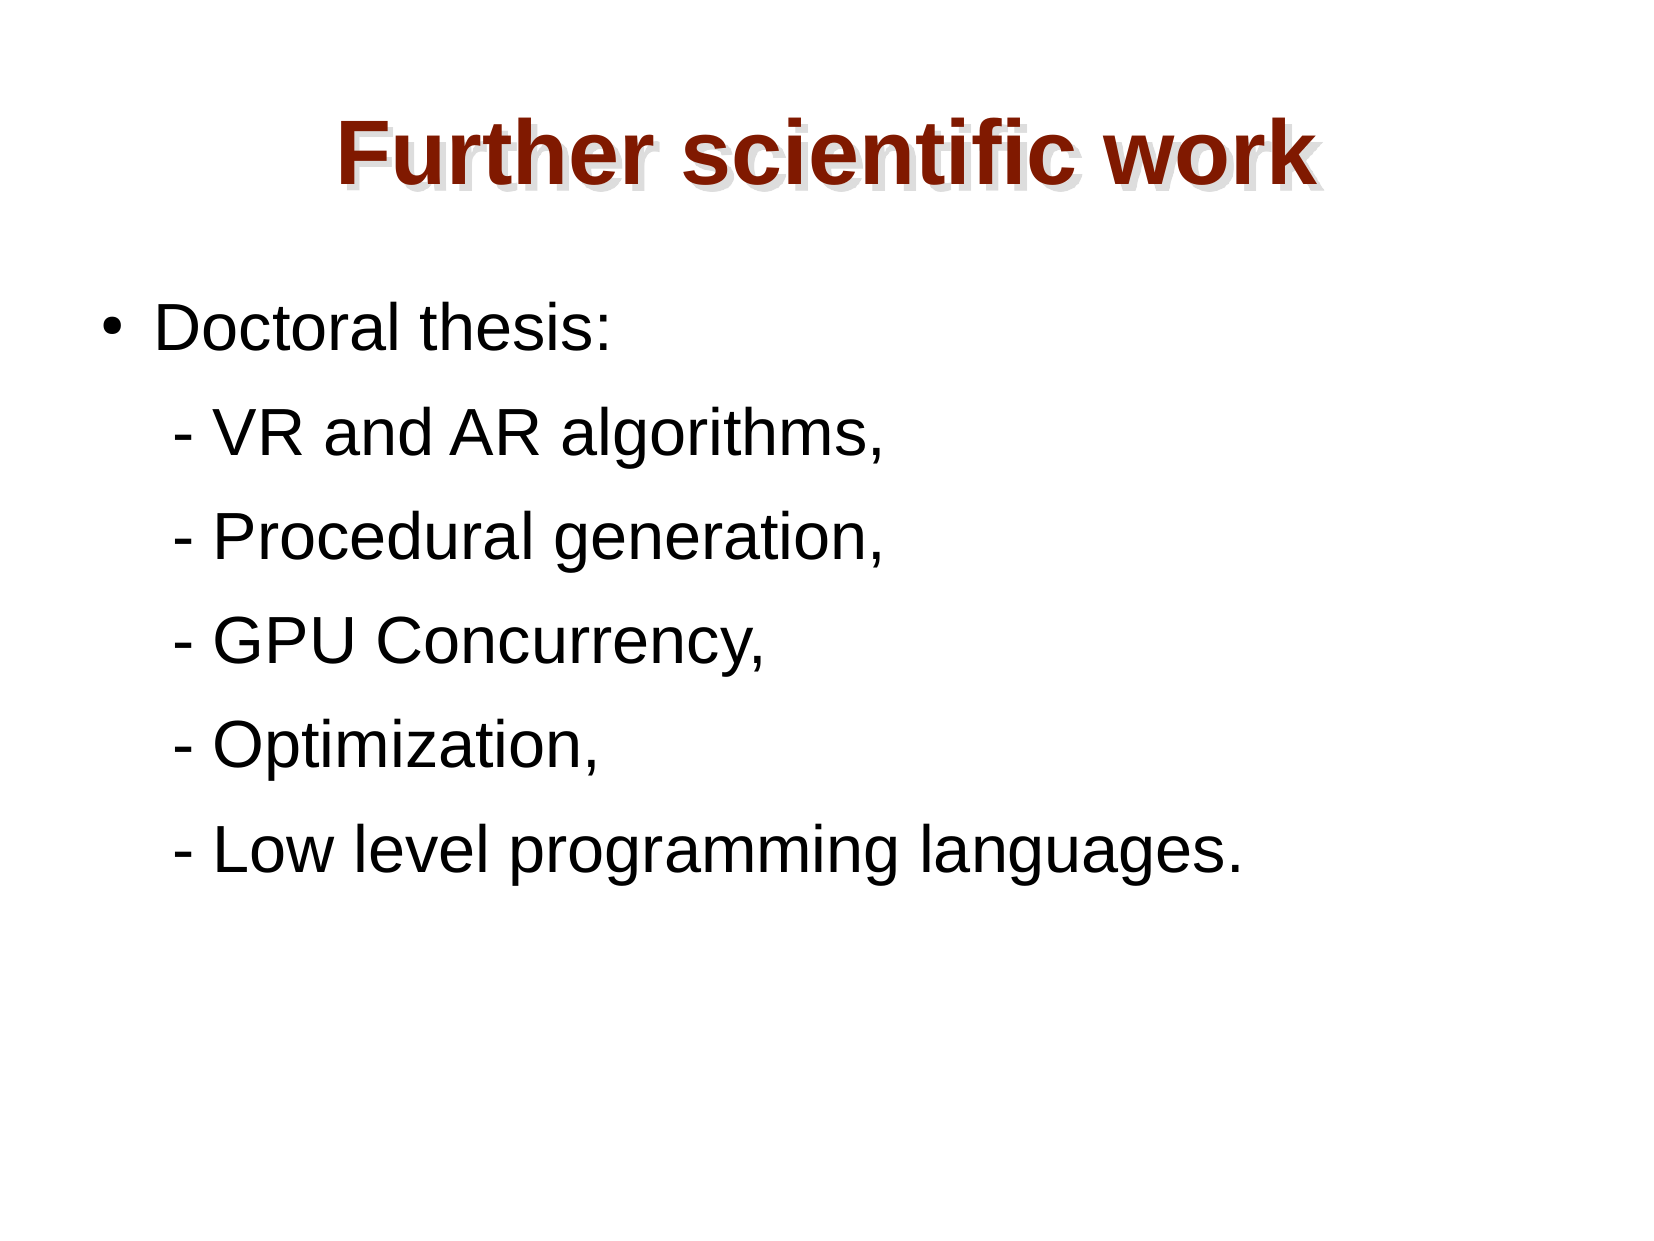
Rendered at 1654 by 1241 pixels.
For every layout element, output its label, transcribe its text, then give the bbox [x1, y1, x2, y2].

list Doctoral thesis: - VR and AR algorithms, - Procedural generation, - GPU Concurrency, - Optimization, - Low level programming languages. [82, 290, 1571, 1010]
title Further scientific work [82, 49, 1571, 257]
